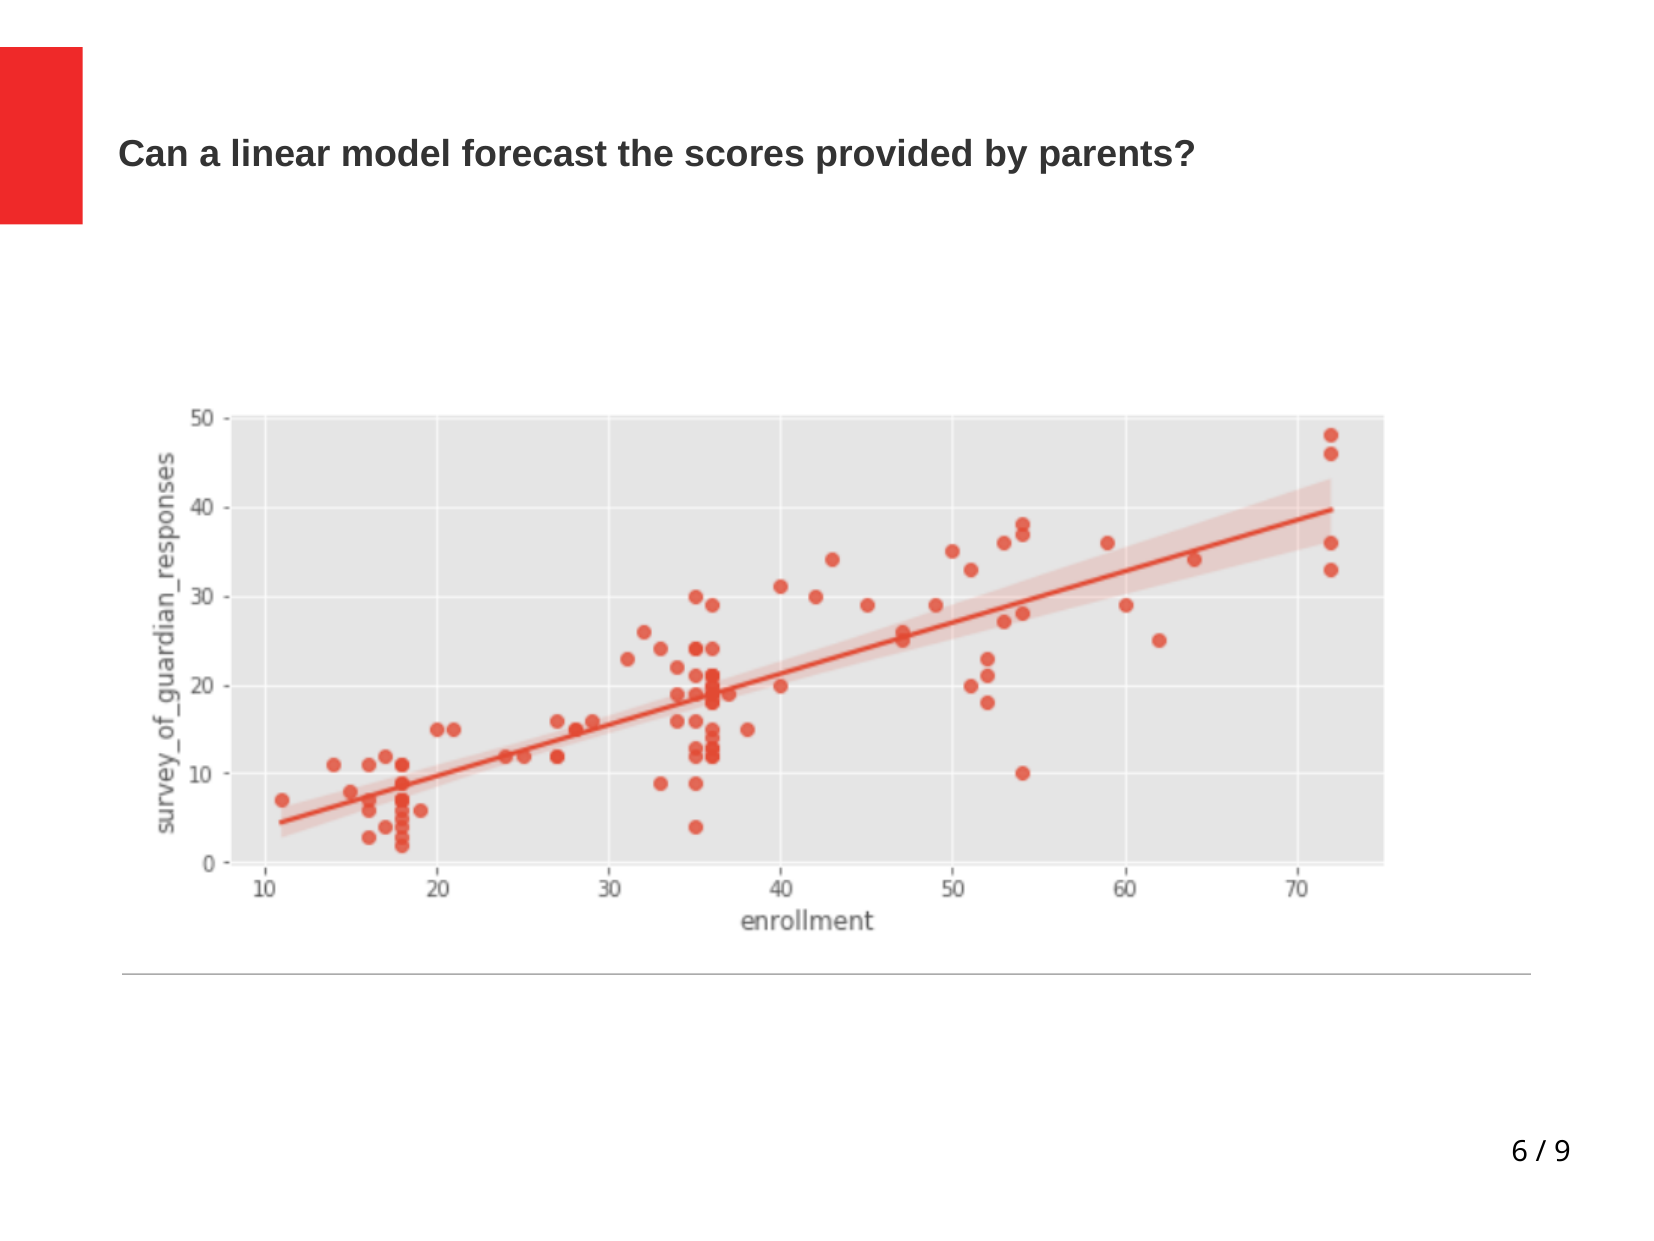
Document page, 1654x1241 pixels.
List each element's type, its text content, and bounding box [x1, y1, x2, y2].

title Can a linear model forecast the scores provided by parents? [118, 49, 1571, 257]
picture [122, 374, 1531, 976]
